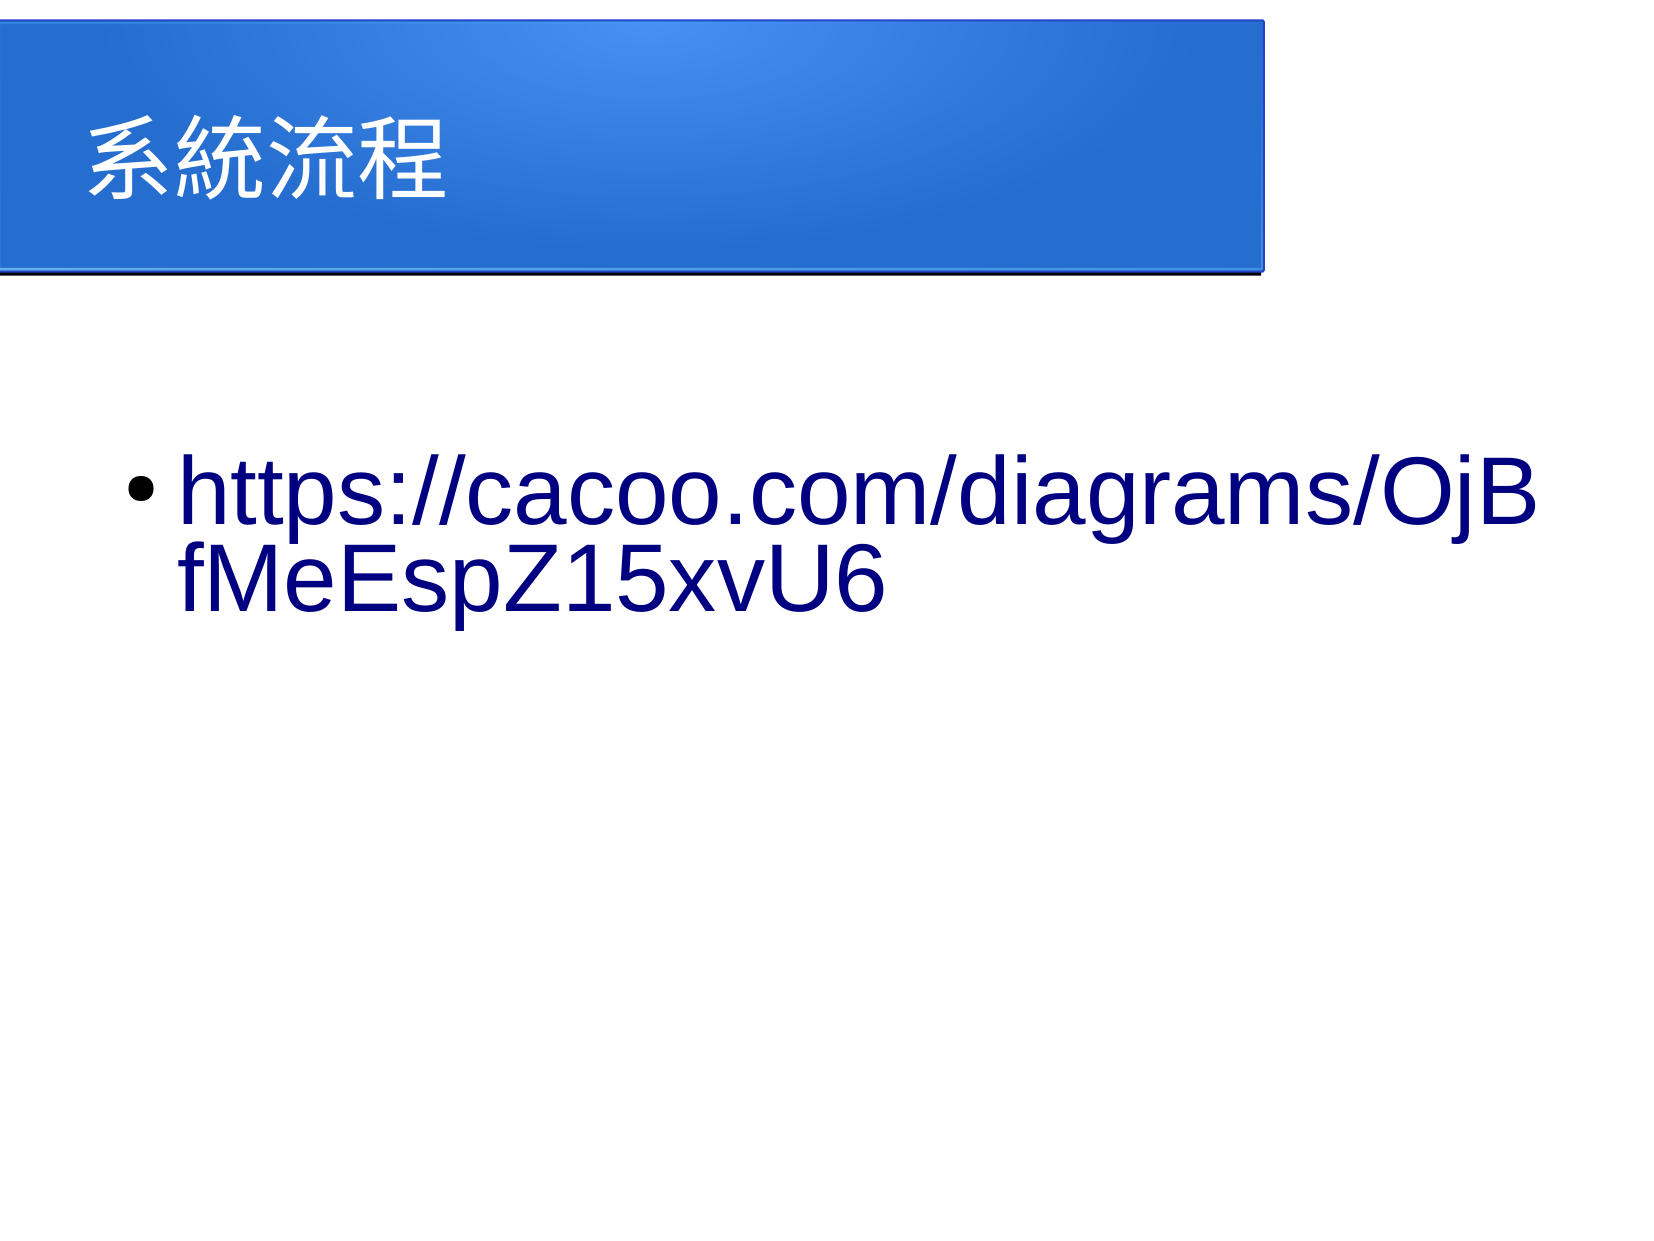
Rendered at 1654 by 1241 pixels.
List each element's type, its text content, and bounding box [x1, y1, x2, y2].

list https://cacoo.com/diagrams/OjBfMeEspZ15xvU6 [106, 437, 1562, 915]
title 系統流程 [82, 49, 1250, 257]
